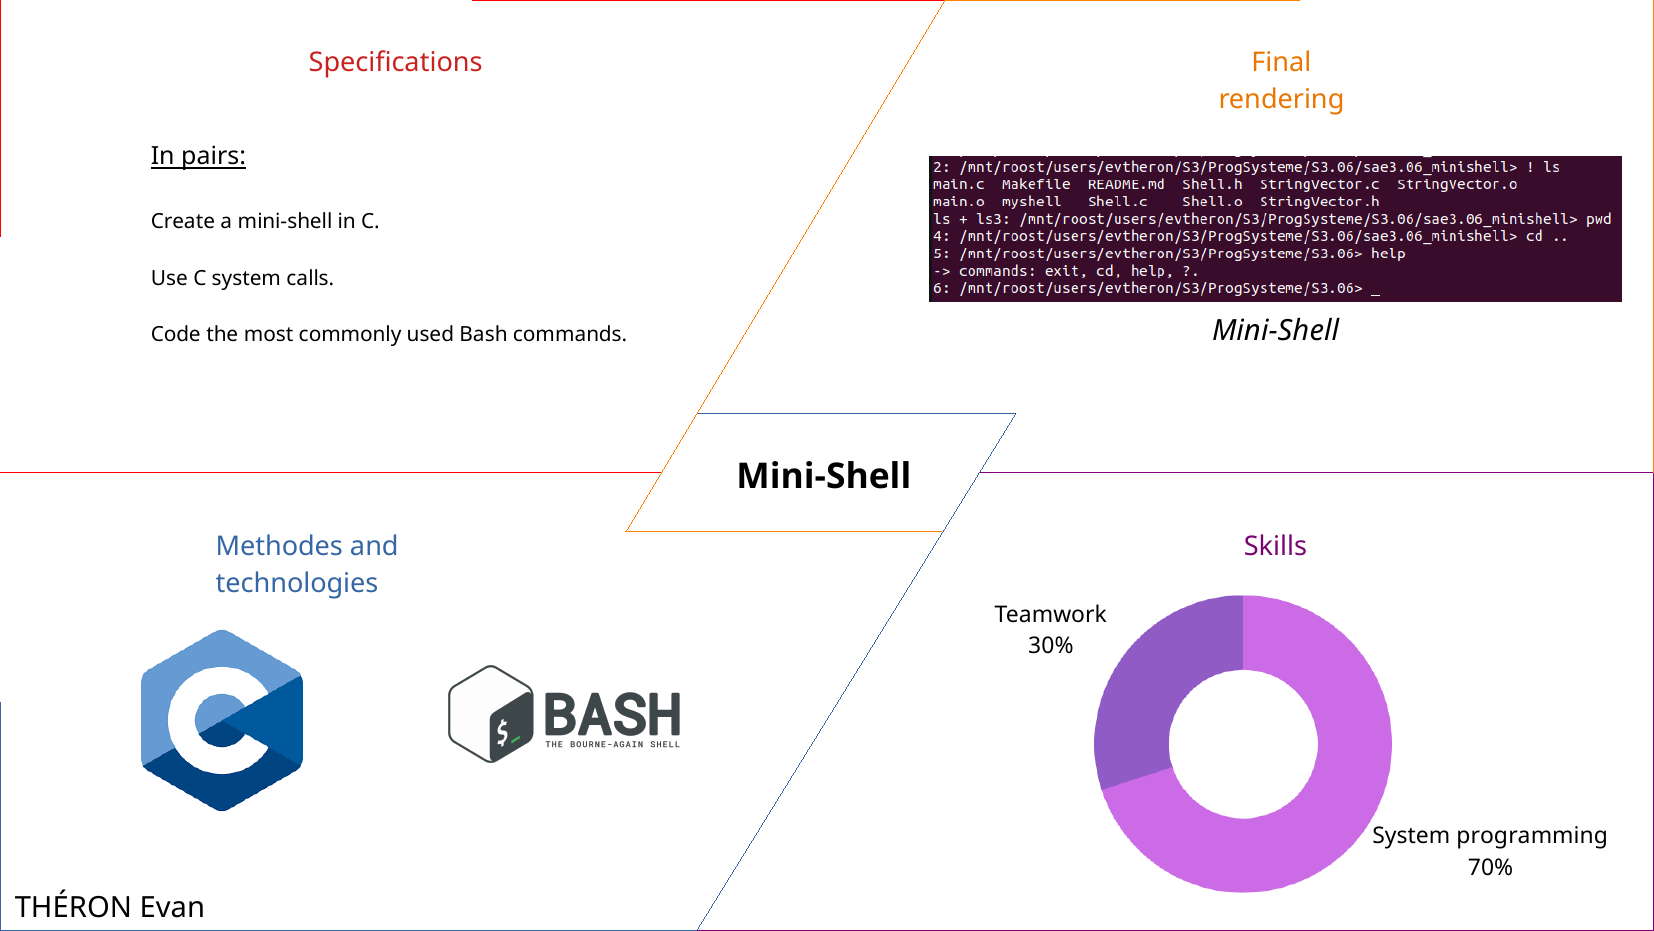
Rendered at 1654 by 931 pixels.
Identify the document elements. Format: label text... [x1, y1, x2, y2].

text_box Specifications [248, 35, 544, 85]
text_box Methodes and technologies [200, 519, 567, 569]
picture [129, 628, 314, 812]
text_box Final rendering [1181, 35, 1382, 85]
text_box Skills [1169, 519, 1382, 569]
text_box Mini-Shell [725, 442, 922, 503]
text_box Mini-Shell [1191, 301, 1360, 354]
text_box System programming 70% [1357, 811, 1654, 931]
text_box THÉRON Evan [0, 878, 237, 931]
picture [448, 665, 680, 763]
text_box Teamwork 30% [979, 590, 1126, 711]
picture [972, 569, 1539, 908]
picture [929, 156, 1622, 302]
text_box In pairs: Create a mini-shell in C. Use C system calls. Code the most commonly used Bash commands. [136, 96, 680, 331]
